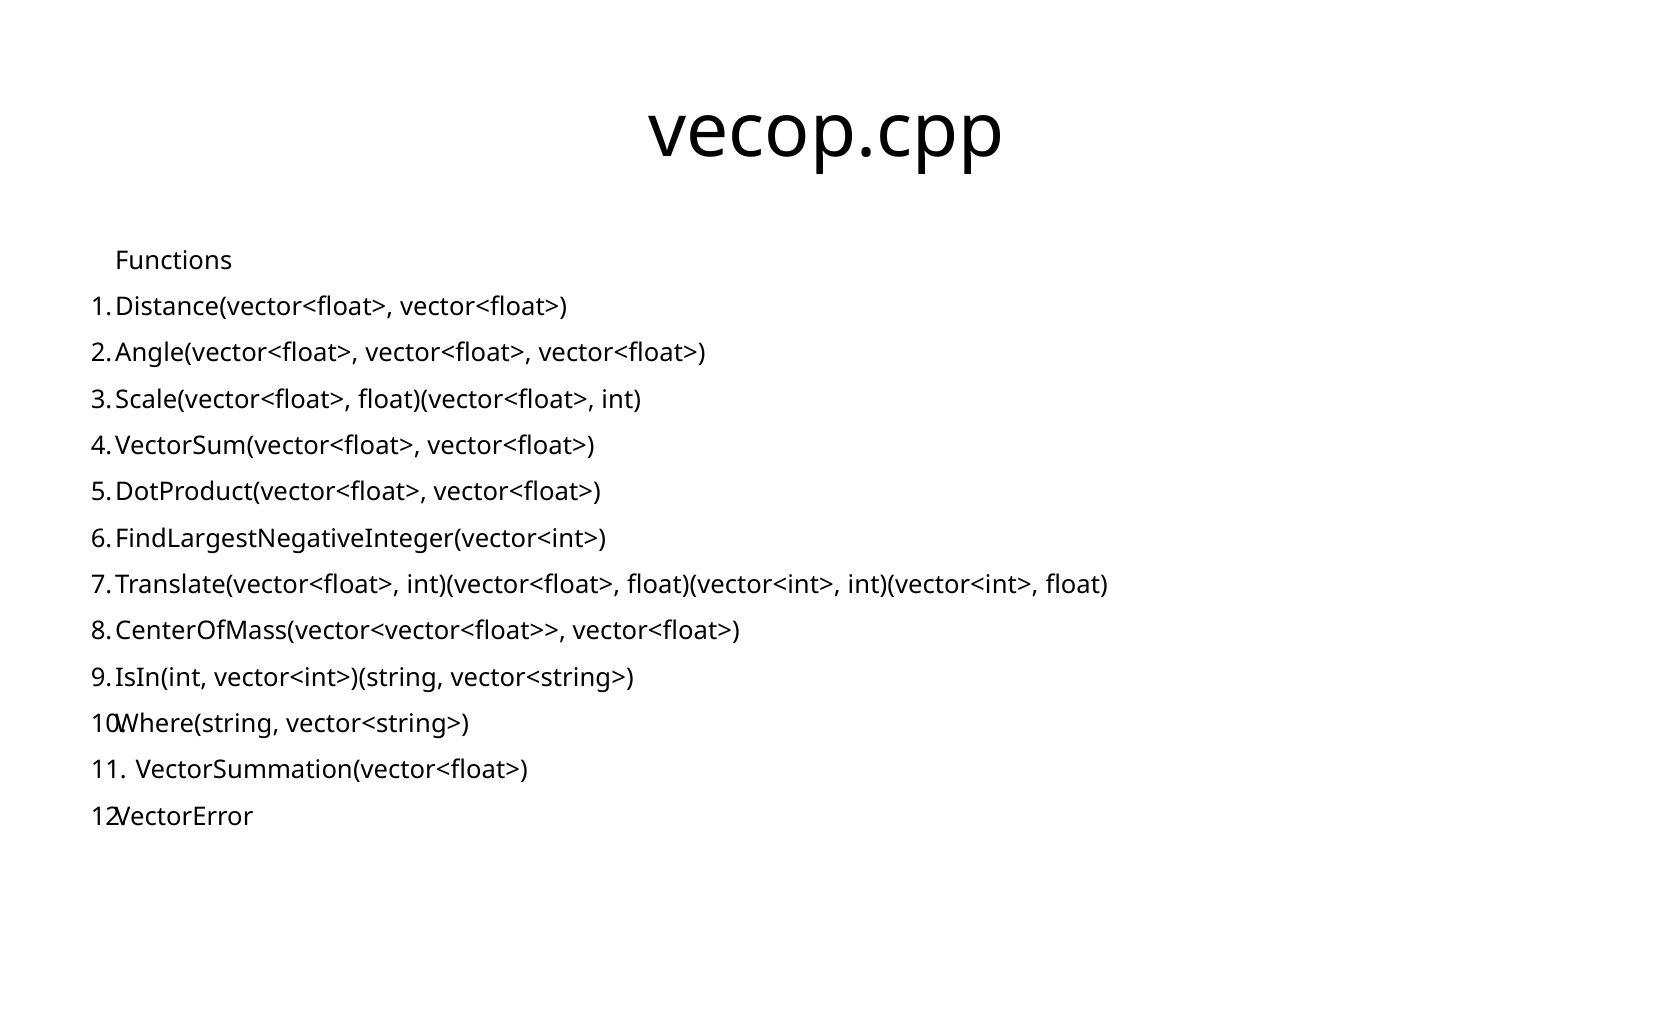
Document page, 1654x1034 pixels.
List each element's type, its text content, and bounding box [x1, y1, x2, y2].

list Functions Distance(vector<float>, vector<float>) Angle(vector<float>, vector<float>, vector<float>) Scale(vector<float>, float)(vector<float>, int) VectorSum(vector<float>, vector<float>) DotProduct(vector<float>, vector<float>) FindLargestNegativeInteger(vector<int>) Translate(vector<float>, int)(vector<float>, float)(vector<int>, int)(vector<int>, float) CenterOfMass(vector<vector<float>>, vector<float>) IsIn(int, vector<int>)(string, vector<string>) Where(string, vector<string>) VectorSummation(vector<float>) VectorError [82, 241, 1571, 842]
title vecop.cpp [82, 41, 1571, 214]
